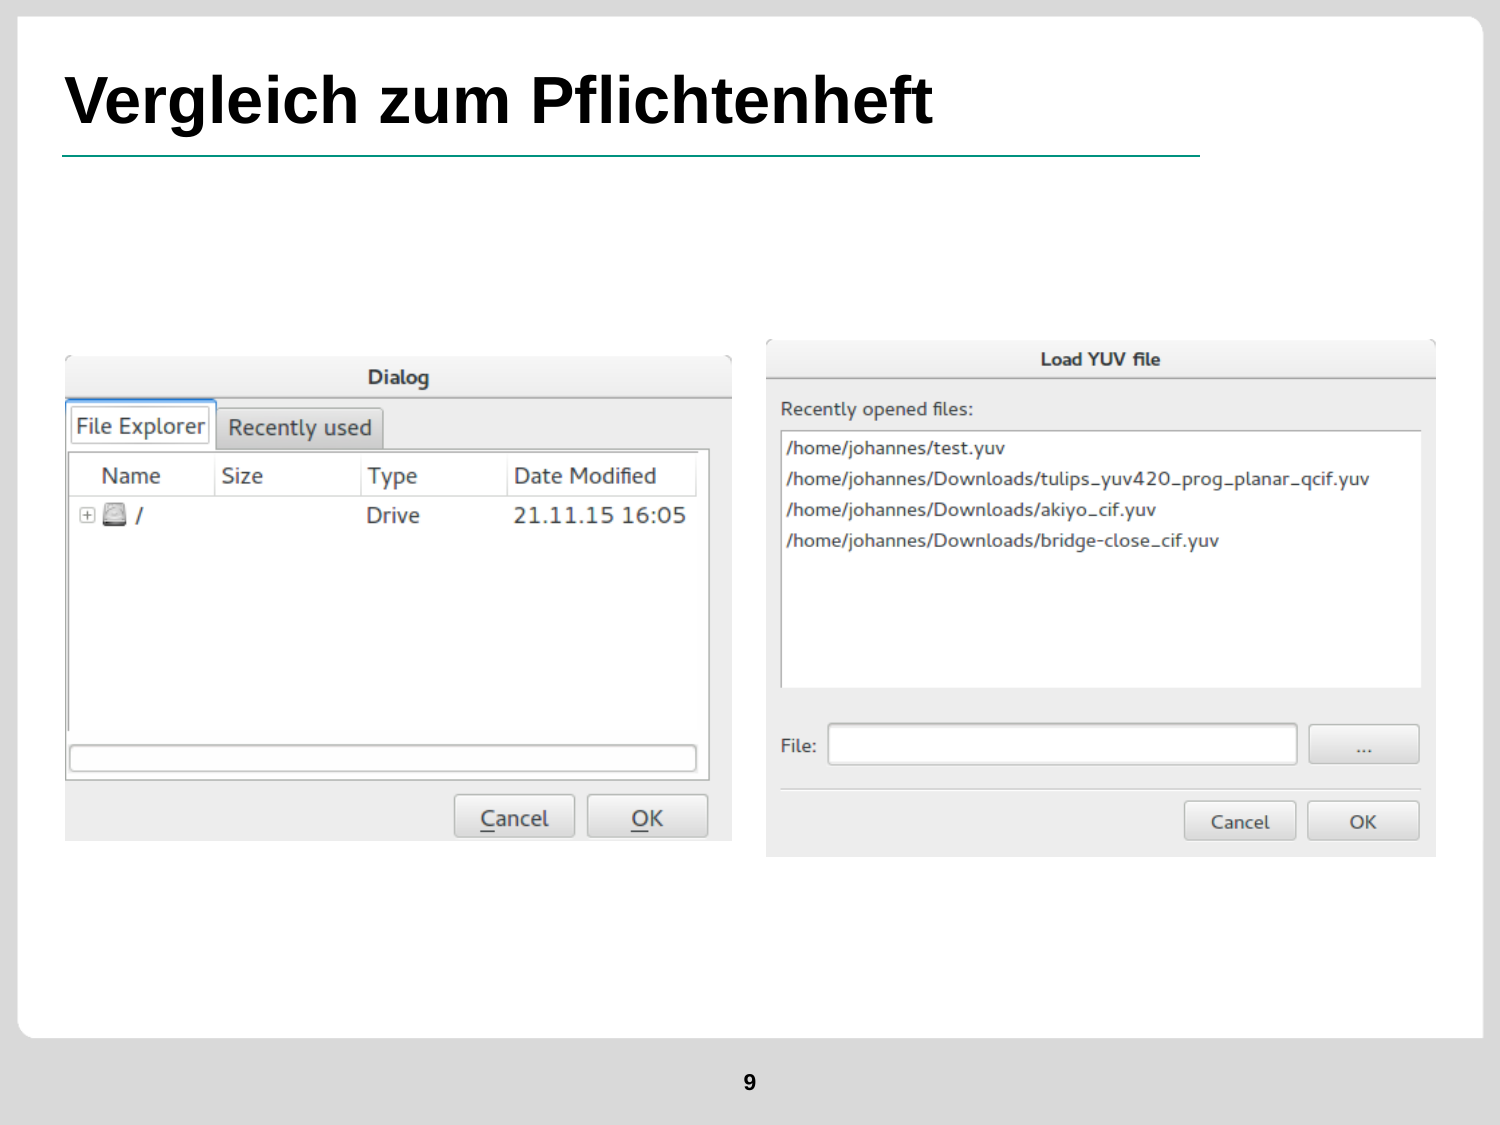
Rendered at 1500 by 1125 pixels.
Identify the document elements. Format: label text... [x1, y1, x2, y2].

title Vergleich zum Pflichtenheft [64, 54, 1114, 147]
picture [0, 0, 1500, 1125]
